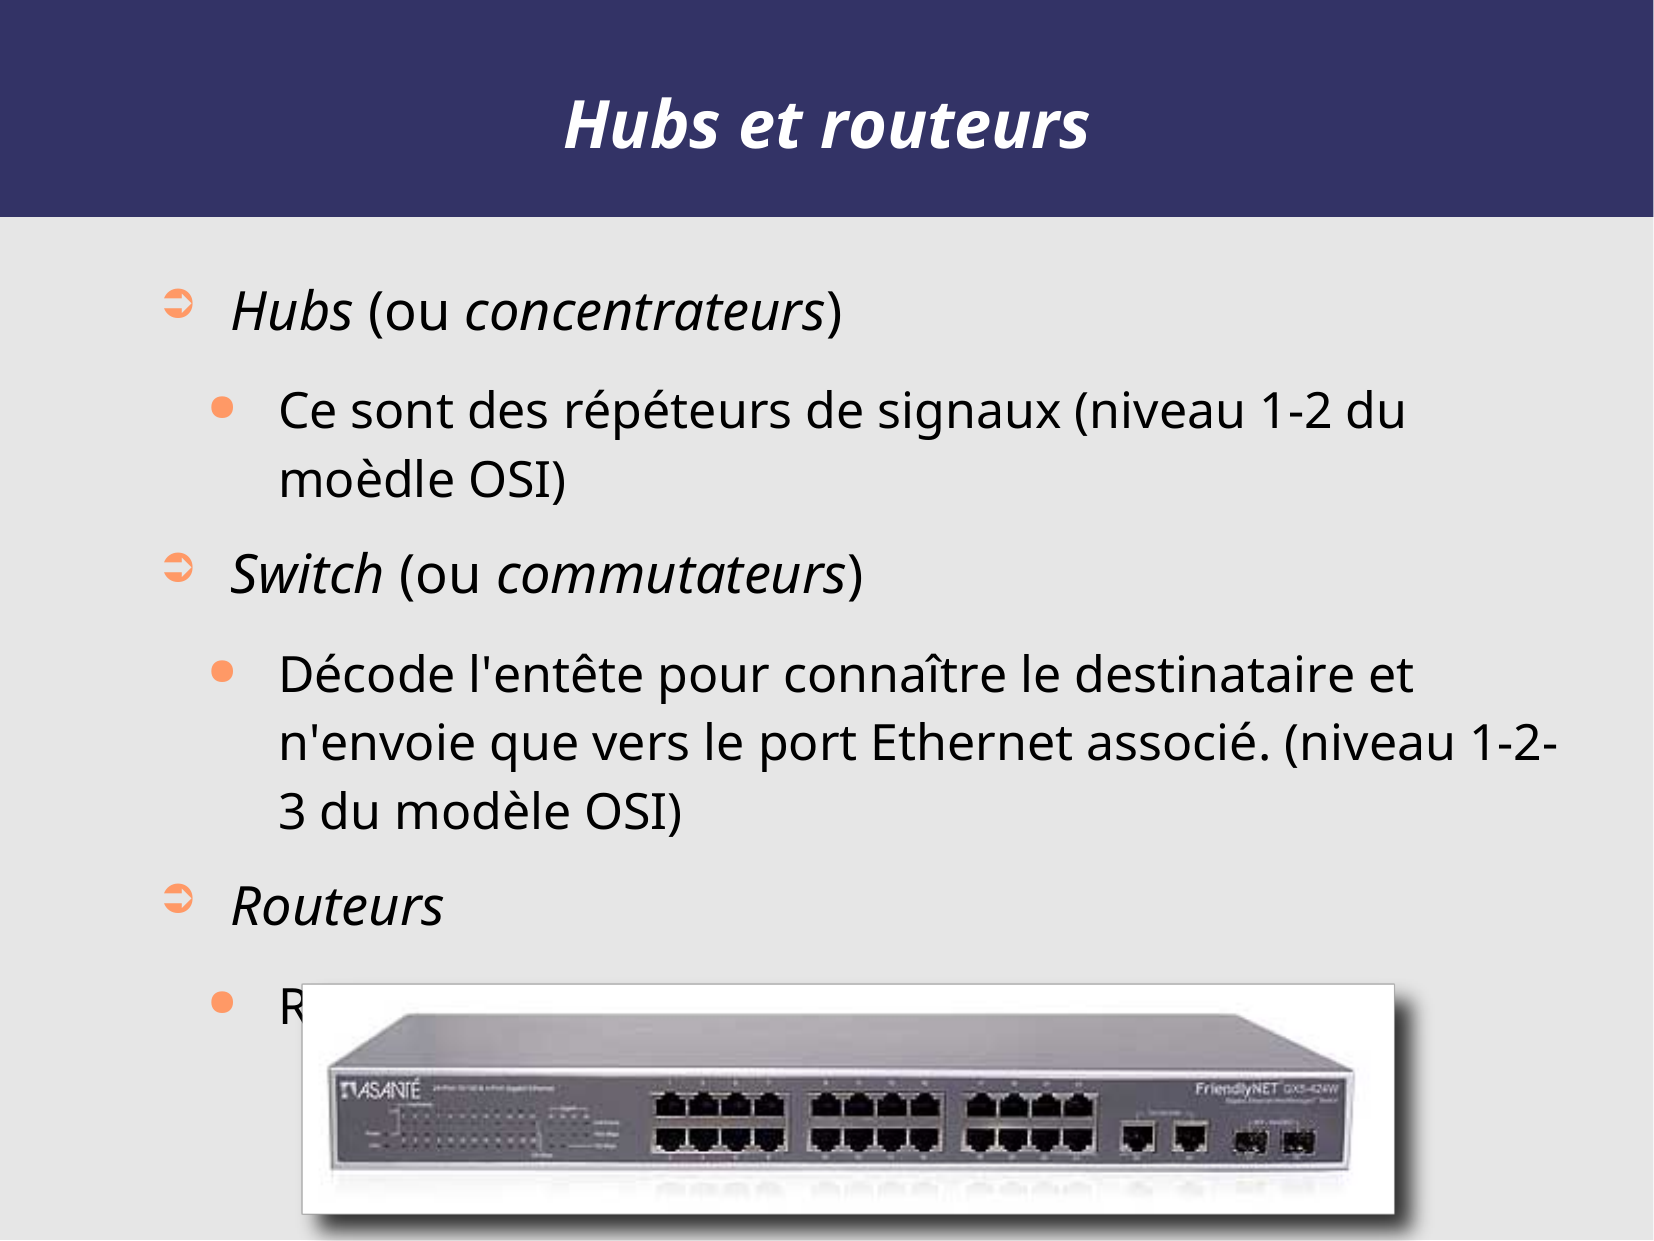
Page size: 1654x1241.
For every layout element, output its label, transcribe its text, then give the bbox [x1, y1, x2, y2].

picture [288, 970, 1443, 1241]
title Hubs et routeurs [121, 19, 1534, 227]
list Hubs (ou concentrateurs) Ce sont des répéteurs de signaux (niveau 1-2 du moèdle OSI) Switch (ou commutateurs) Décode l'entête pour connaître le destinataire et n'envoie que vers le port Ethernet associé. (niveau 1-2-3 du modèle OSI) Routeurs Route les messages en utilisant l'adresse IP. [148, 271, 1561, 947]
